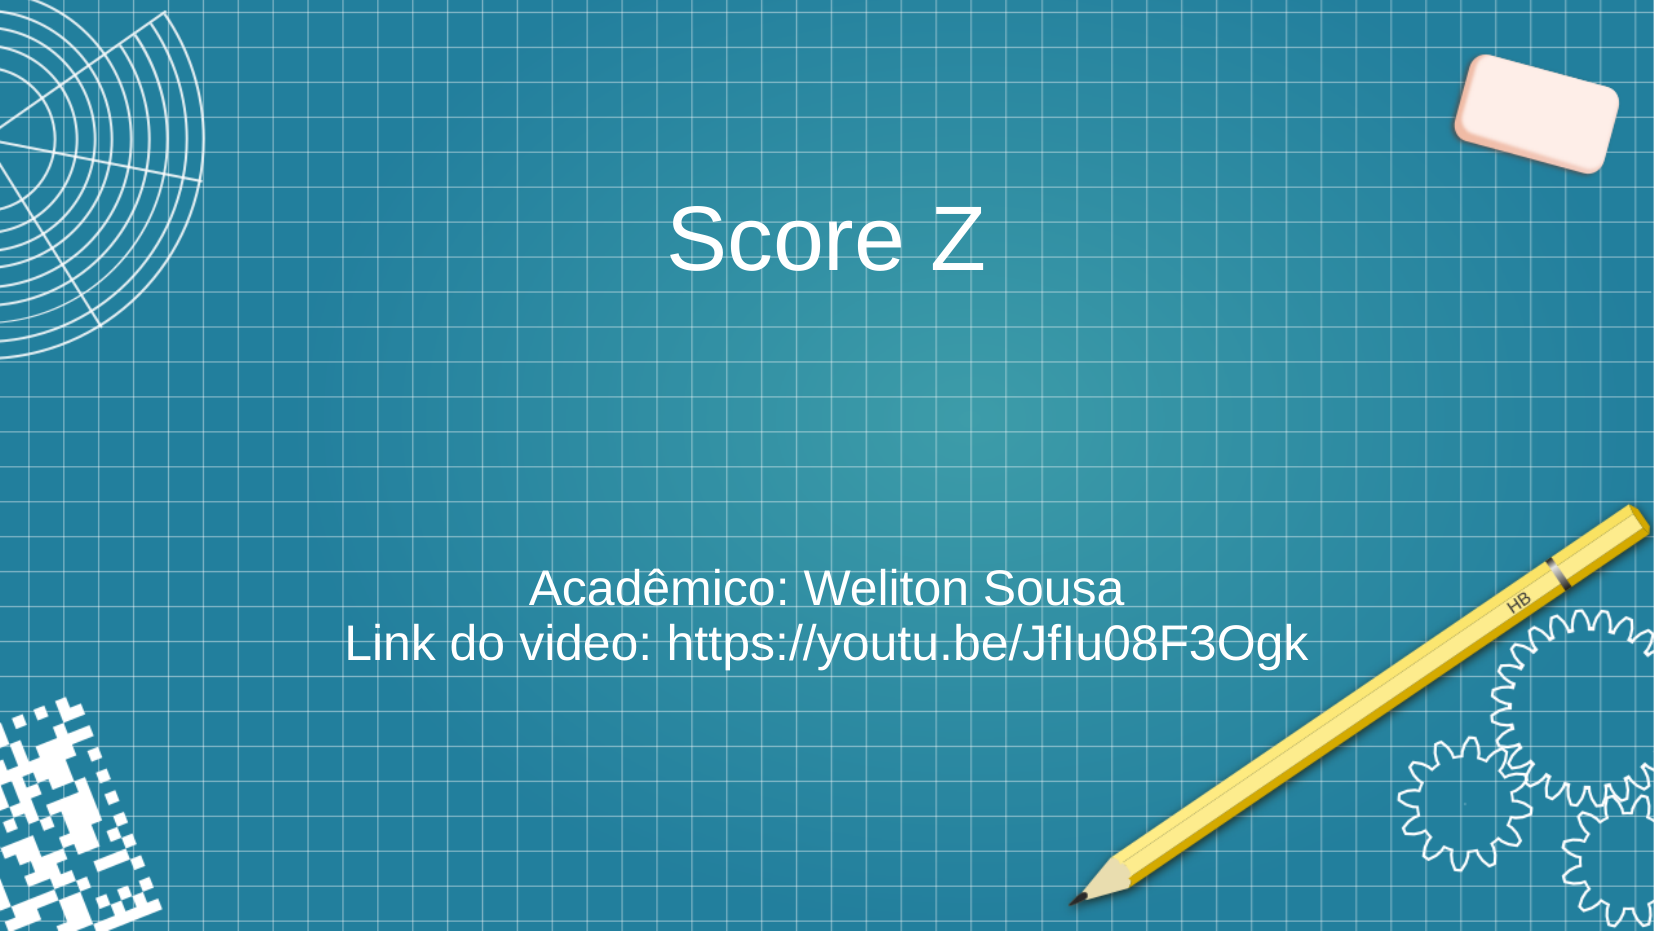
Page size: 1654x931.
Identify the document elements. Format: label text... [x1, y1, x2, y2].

picture [0, 0, 1654, 931]
subtitle Acadêmico: Weliton Sousa Link do video: https://youtu.be/JfIu08F3Ogk [82, 389, 1571, 842]
title Score Z [82, 132, 1571, 346]
